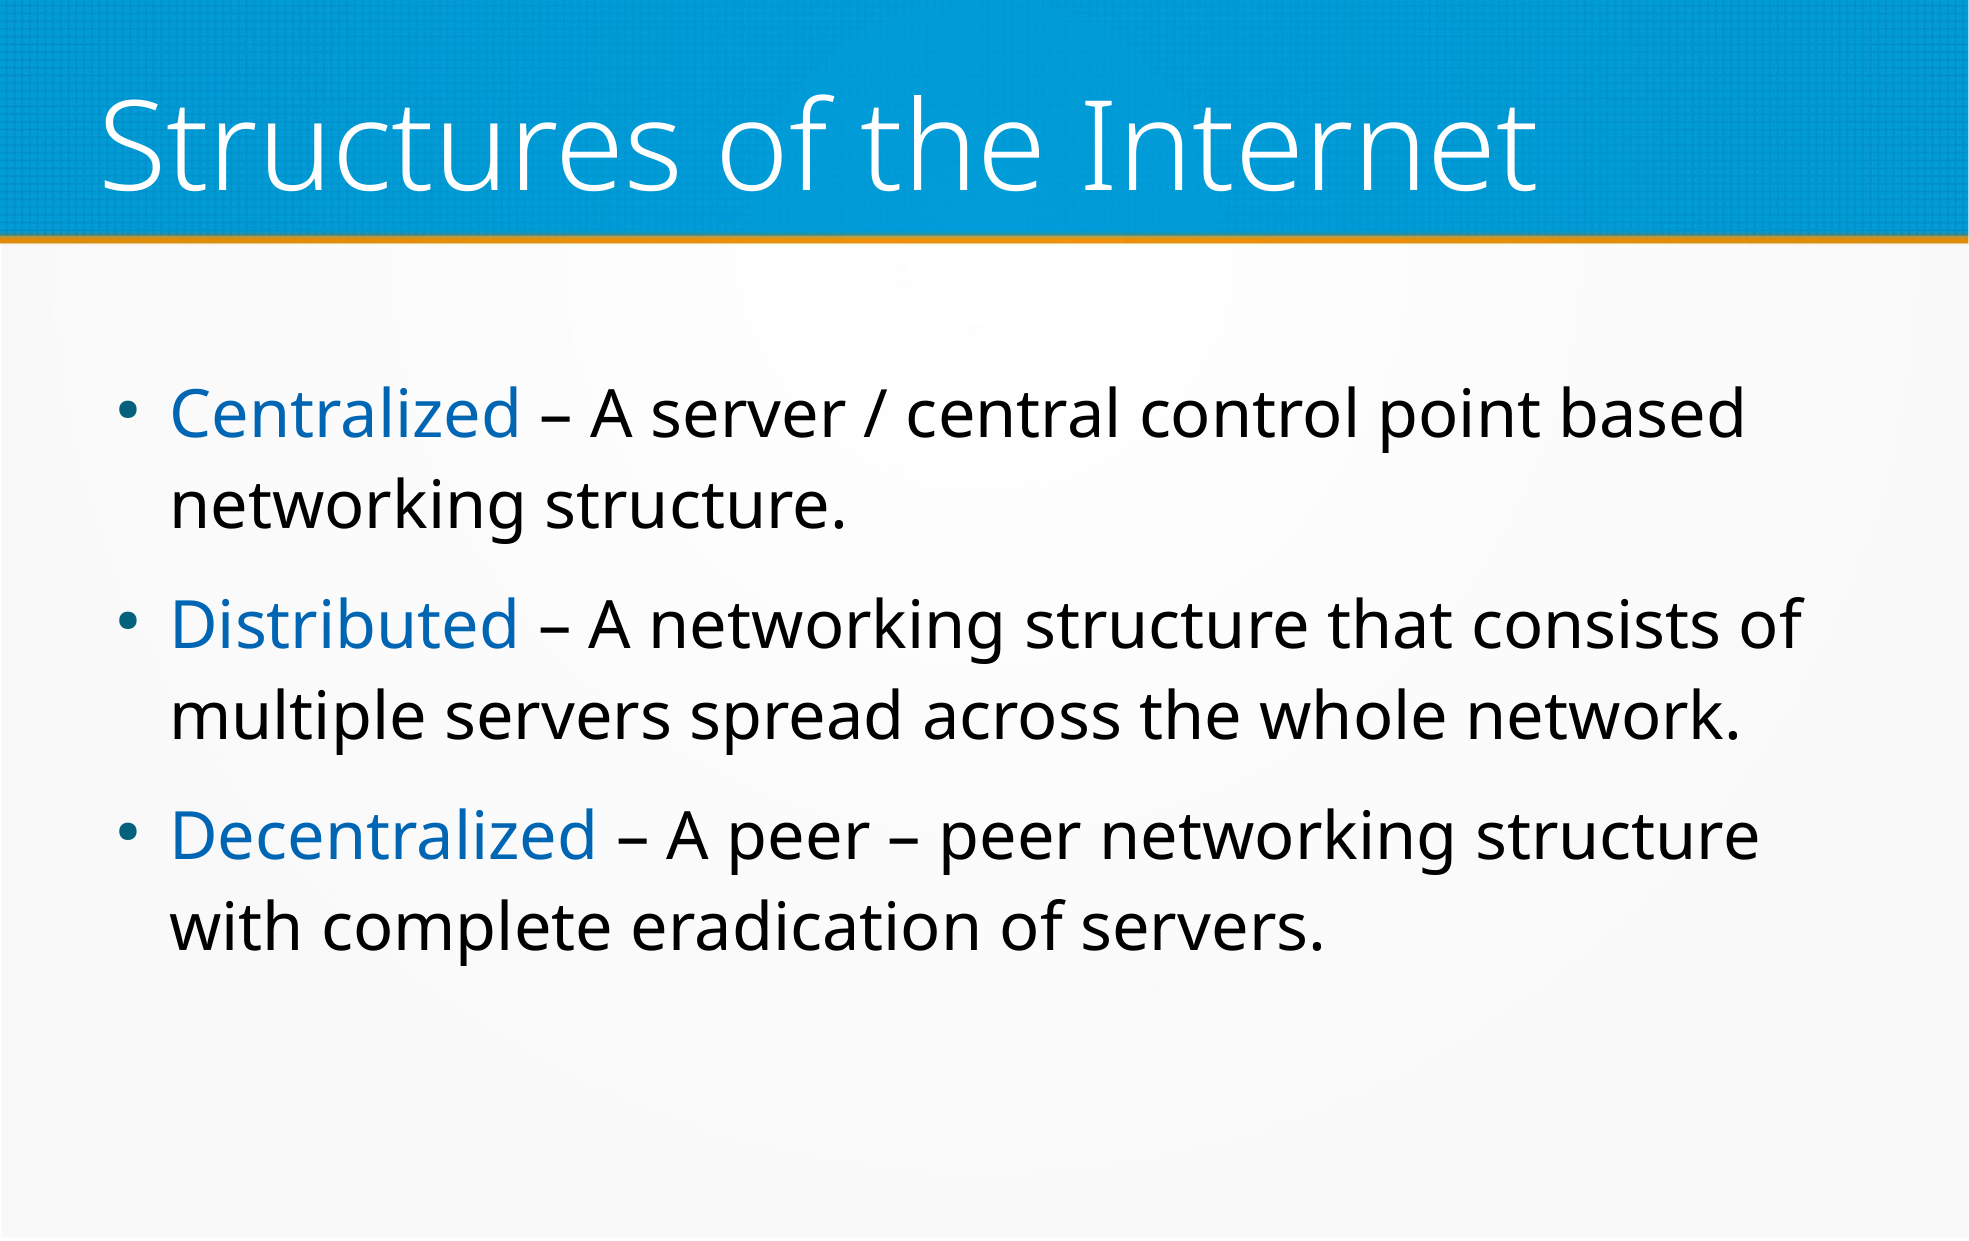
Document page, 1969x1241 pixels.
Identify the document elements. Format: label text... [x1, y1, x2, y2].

list Centralized – A server / central control point based networking structure. Distributed – A networking structure that consists of multiple servers spread across the whole network. Decentralized – A peer – peer networking structure with complete eradication of servers. [98, 366, 1861, 1081]
title Structures of the Internet [98, 19, 1870, 227]
picture [0, 233, 1969, 1241]
